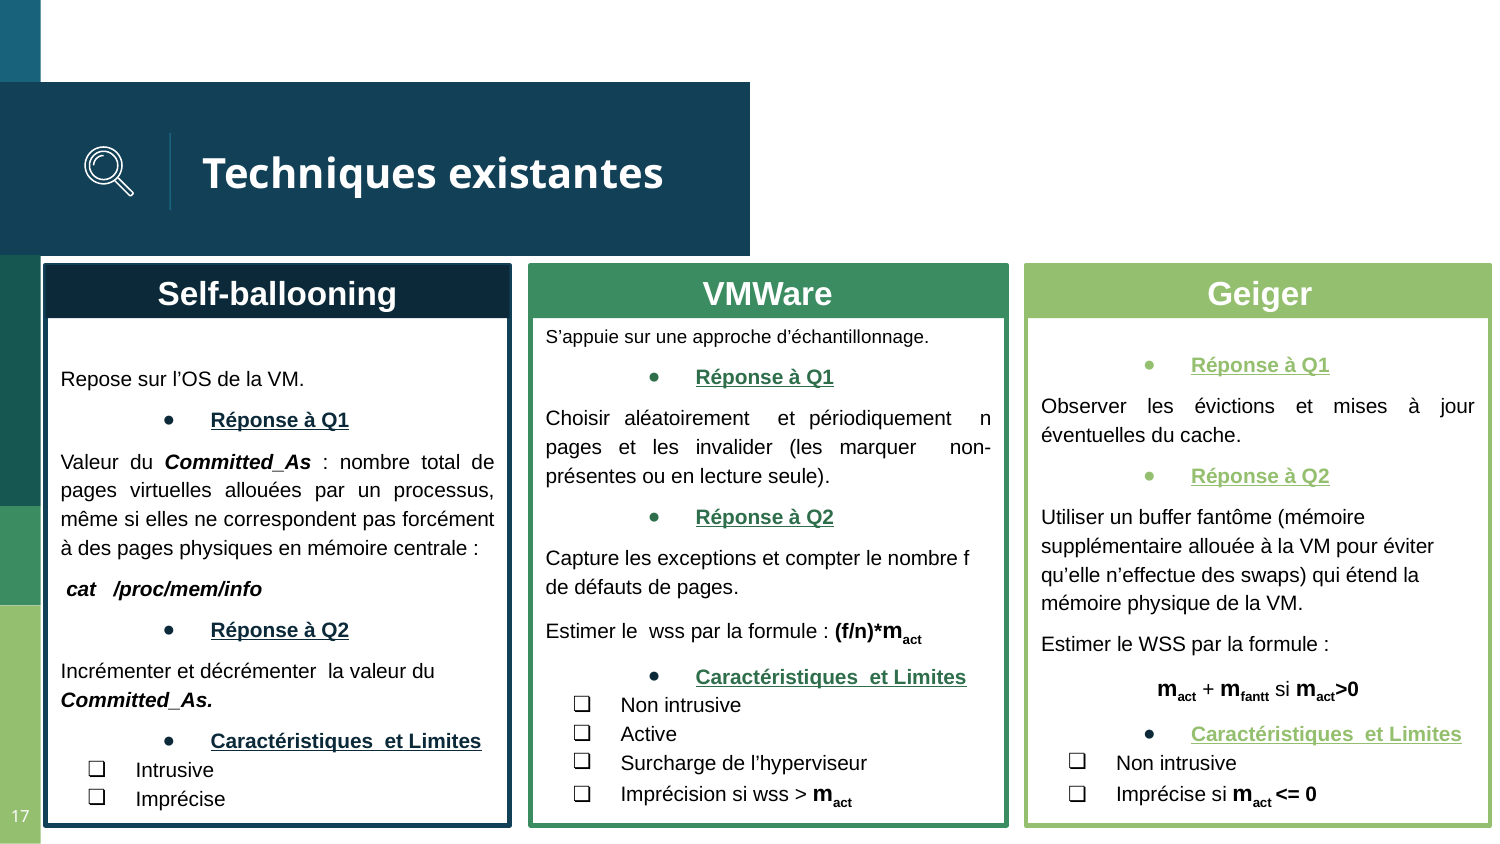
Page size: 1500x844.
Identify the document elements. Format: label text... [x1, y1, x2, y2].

title Techniques existantes [187, 87, 715, 256]
slide_number <numéro> [0, 790, 49, 844]
text_box Self-ballooning [45, 265, 510, 319]
list Repose sur l’OS de la VM. Réponse à Q1 Valeur du Committed_As : nombre total de pages virtuelles allouées par un processus, même si elles ne correspondent pas forcément à des pages physiques en mémoire centrale : cat /proc/mem/info Réponse à Q2 Incrémenter et décrémenter la valeur du Committed_As. Caractéristiques et Limites Intrusive Imprécise [45, 319, 510, 826]
list Réponse à Q1 Observer les évictions et mises à jour éventuelles du cache. Réponse à Q2 Utiliser un buffer fantôme (mémoire supplémentaire allouée à la VM pour éviter qu’elle n’effectue des swaps) qui étend la mémoire physique de la VM. Estimer le WSS par la formule : mact + mfantt si mact>0 Caractéristiques et Limites Non intrusive Imprécise si mact <= 0 [1025, 265, 1490, 826]
list S’appuie sur une approche d’échantillonnage. Réponse à Q1 Choisir aléatoirement et périodiquement n pages et les invalider (les marquer non-présentes ou en lecture seule). Réponse à Q2 Capture les exceptions et compter le nombre f de défauts de pages. Estimer le wss par la formule : (f/n)*mact Caractéristiques et Limites Non intrusive Active Surcharge de l’hyperviseur Imprécision si wss > mact [530, 265, 1007, 826]
text_box Geiger [1027, 265, 1492, 319]
text_box VMWare [529, 265, 1006, 319]
